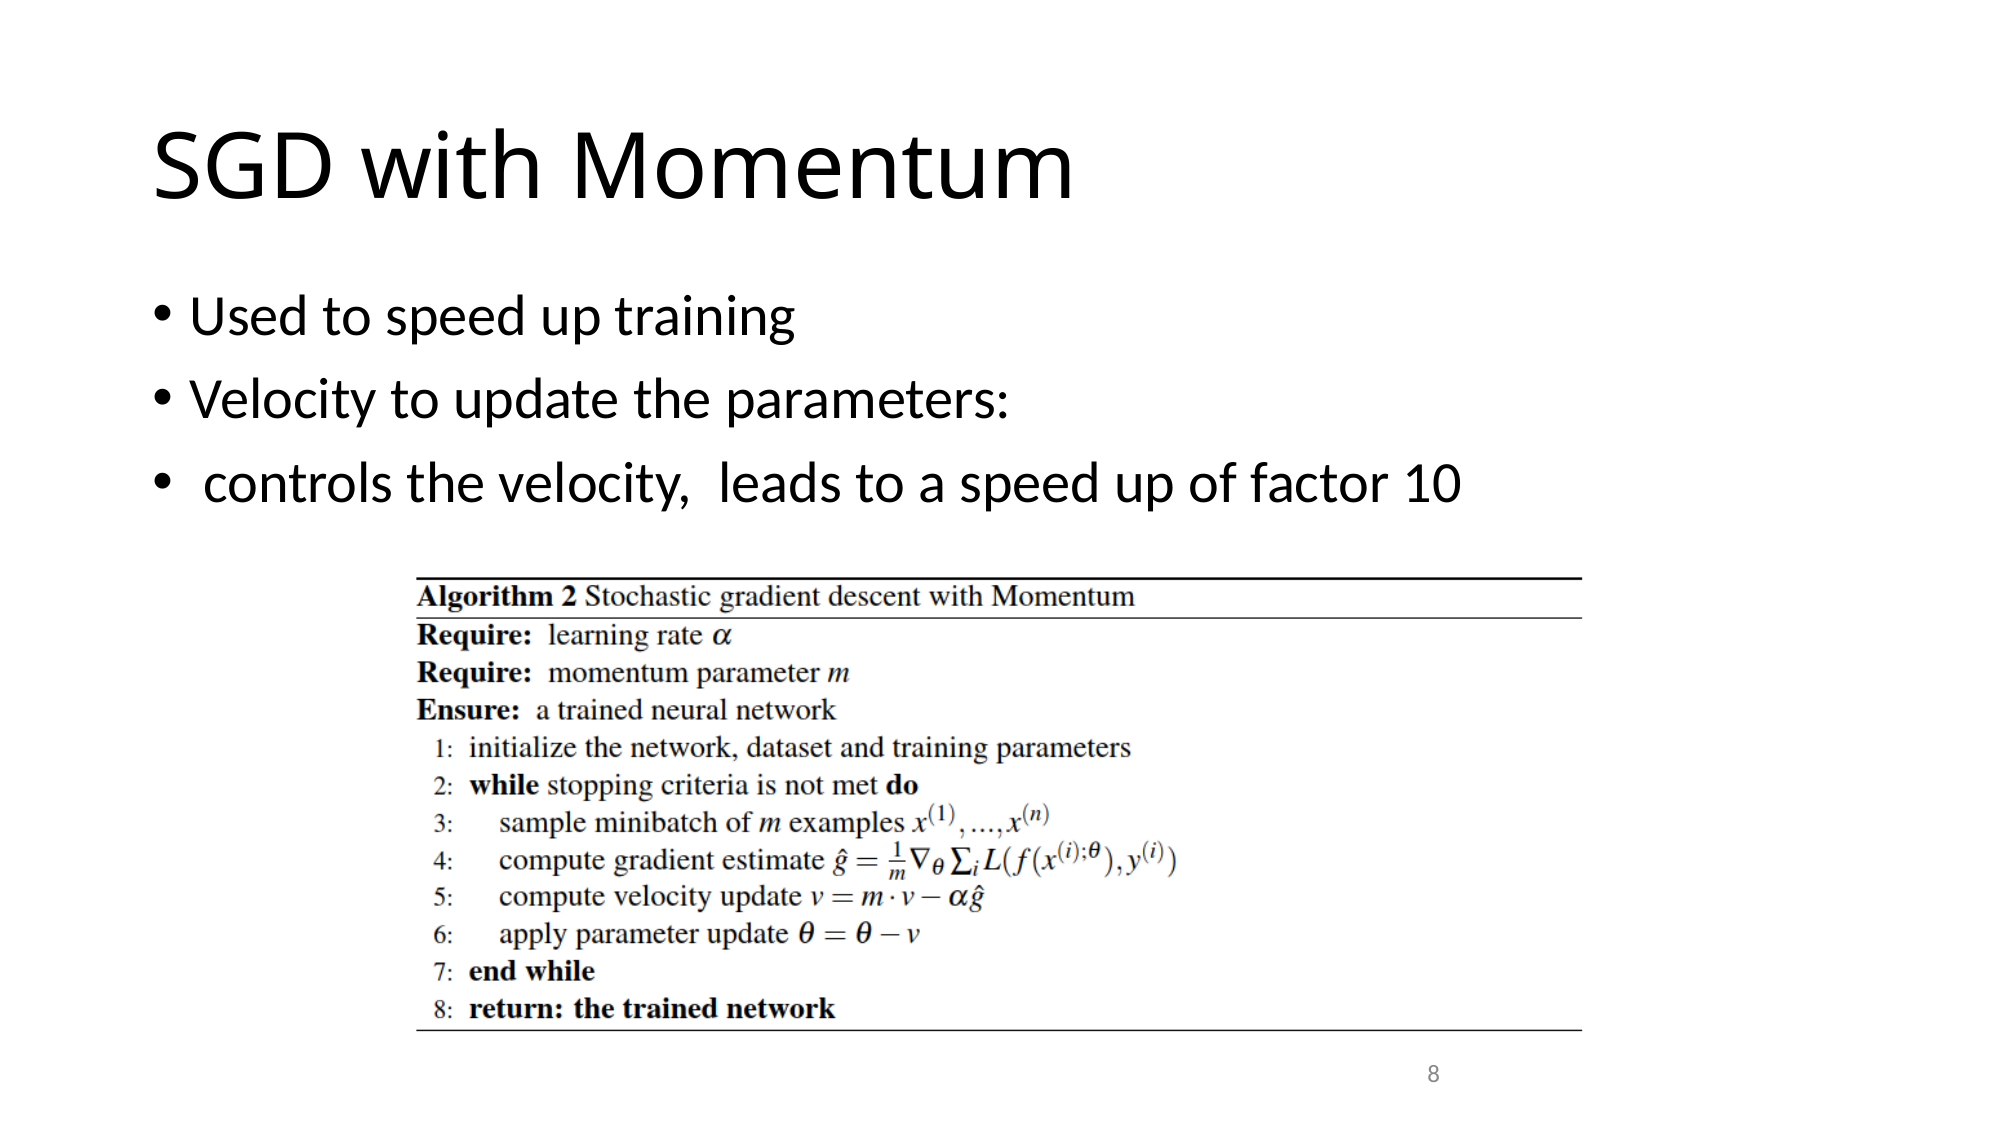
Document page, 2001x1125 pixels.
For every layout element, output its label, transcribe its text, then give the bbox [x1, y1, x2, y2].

text_box [1412, 1042, 1863, 1103]
list Used to speed up training Velocity to update the parameters: controls the velocity, leads to a speed up of factor 10 [137, 277, 1863, 1014]
title SGD with Momentum [137, 59, 1863, 277]
picture [401, 562, 1599, 1048]
